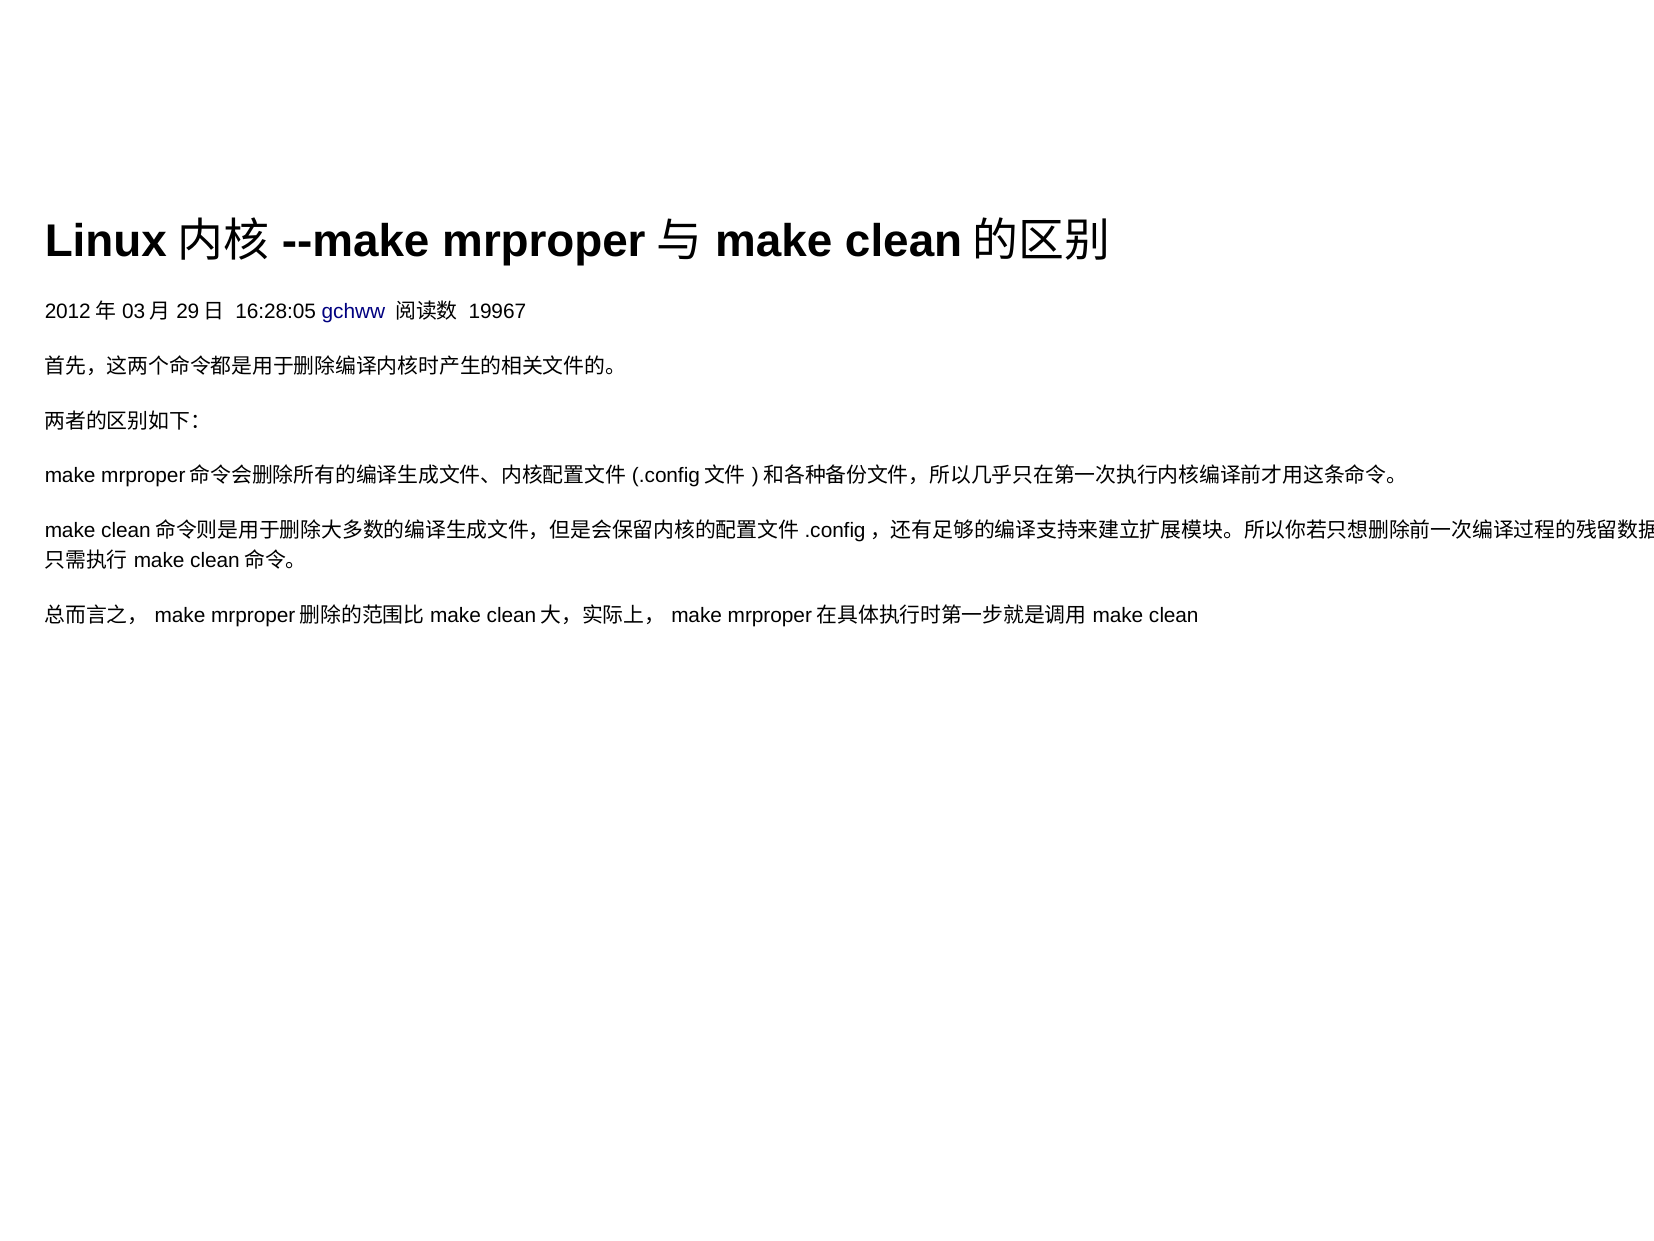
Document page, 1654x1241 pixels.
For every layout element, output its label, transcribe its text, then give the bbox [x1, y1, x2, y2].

text_box Linux内核--make mrproper与make clean的区别 2012年03月29日 16:28:05 gchww 阅读数 19967 首先，这两个命令都是用于删除编译内核时产生的相关文件的。 两者的区别如下： make mrproper命令会删除所有的编译生成文件、内核配置文件(.config文件)和各种备份文件，所以几乎只在第一次执行内核编译前才用这条命令。 make clean命令则是用于删除大多数的编译生成文件，但是会保留内核的配置文件.config，还有足够的编译支持来建立扩展模块。所以你若只想删除前一次编译过程的残留数据，只需执行make clean命令。 总而言之，make mrproper删除的范围比make clean大，实际上，make mrproper在具体执行时第一步就是调用make clean [30, 120, 1654, 645]
